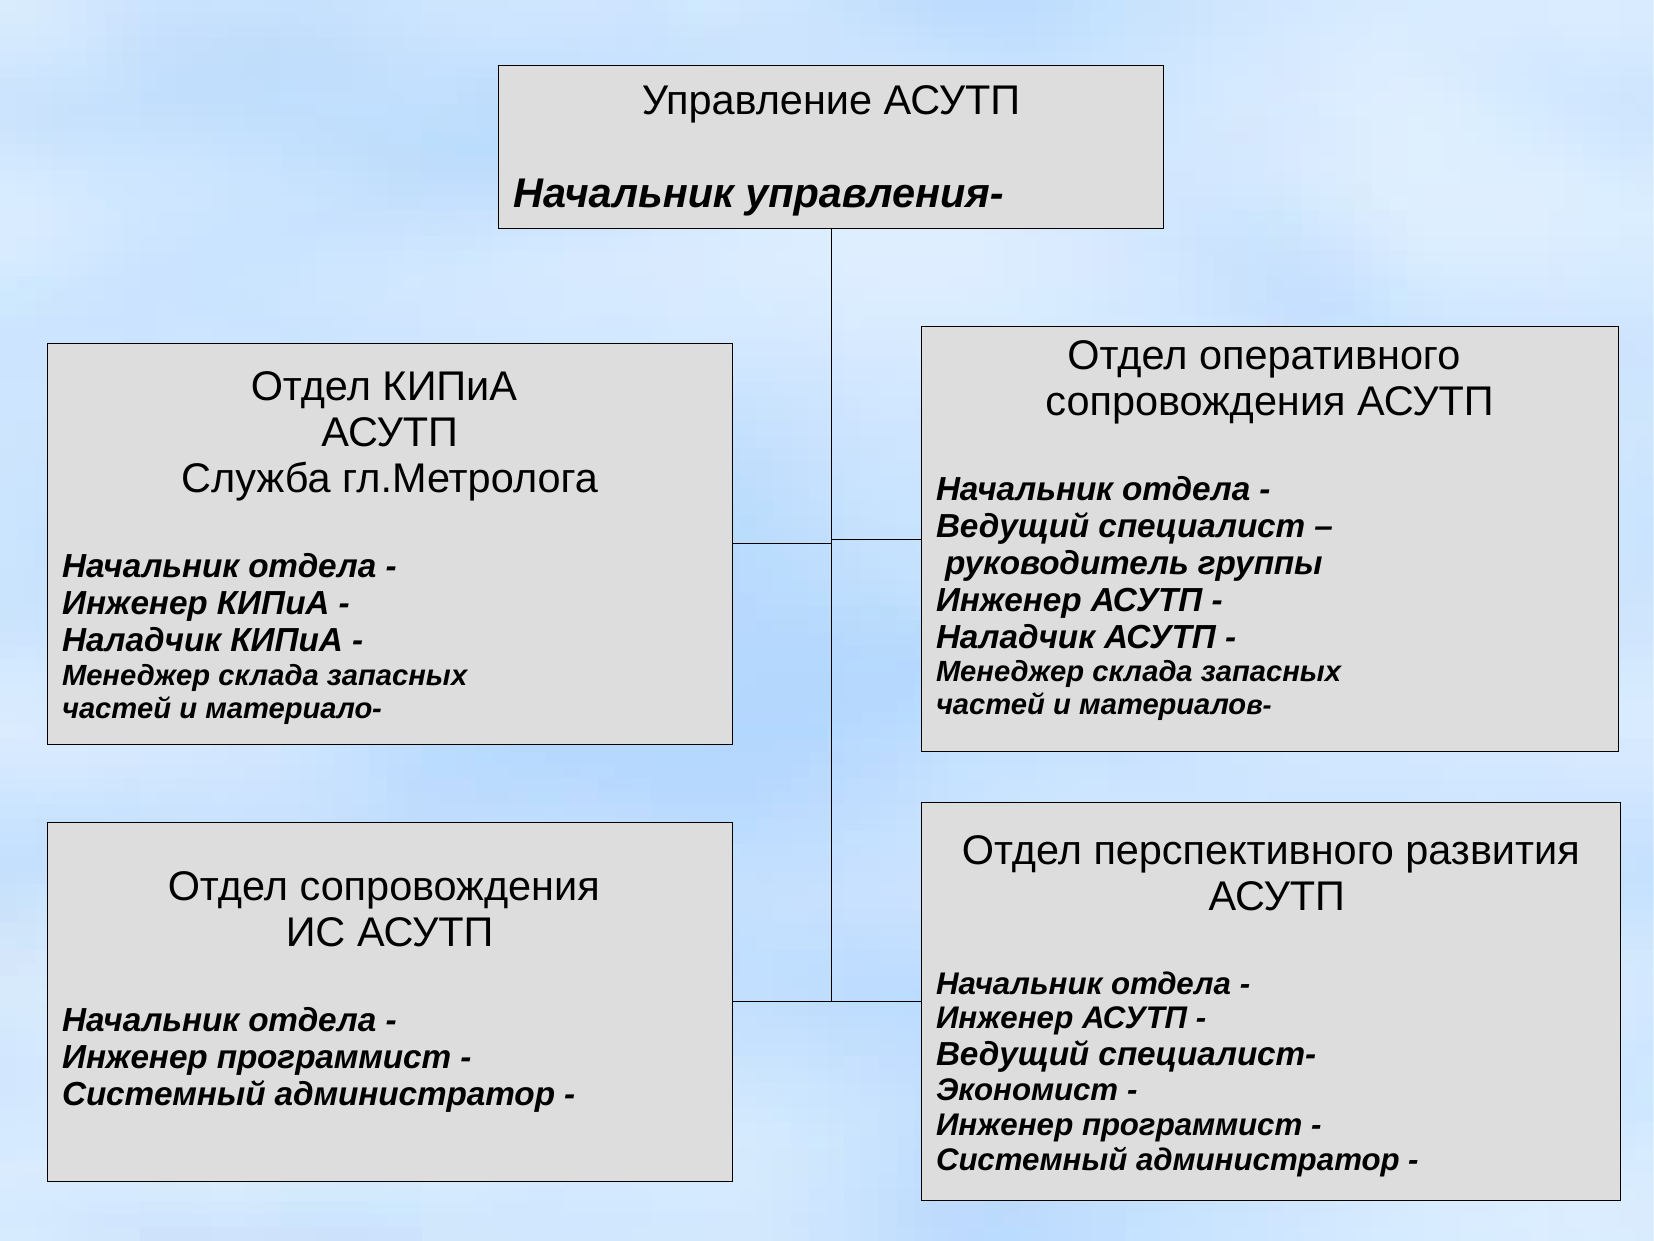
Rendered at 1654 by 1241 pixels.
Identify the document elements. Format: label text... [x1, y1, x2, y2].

text_box Отдел сопровождения ИС АСУТП Начальник отдела - Инженер программист - Системный администратор - [47, 822, 733, 1182]
text_box Управление АСУТП Начальник управления- [498, 65, 1164, 229]
text_box Отдел перспективного развития АСУТП Начальник отдела - Инженер АСУТП - Ведущий специалист- Экономист - Инженер программист - Системный администратор - [921, 802, 1621, 1201]
text_box Отдел КИПиА АСУТП Служба гл.Метролога Начальник отдела - Инженер КИПиА - Наладчик КИПиА - Менеджер склада запасных частей и материало- [47, 343, 733, 745]
picture [0, 0, 1654, 1241]
text_box Отдел оперативного сопровождения АСУТП Начальник отдела - Ведущий специалист – руководитель группы Инженер АСУТП - Наладчик АСУТП - Менеджер склада запасных частей и материалов- [921, 326, 1619, 752]
